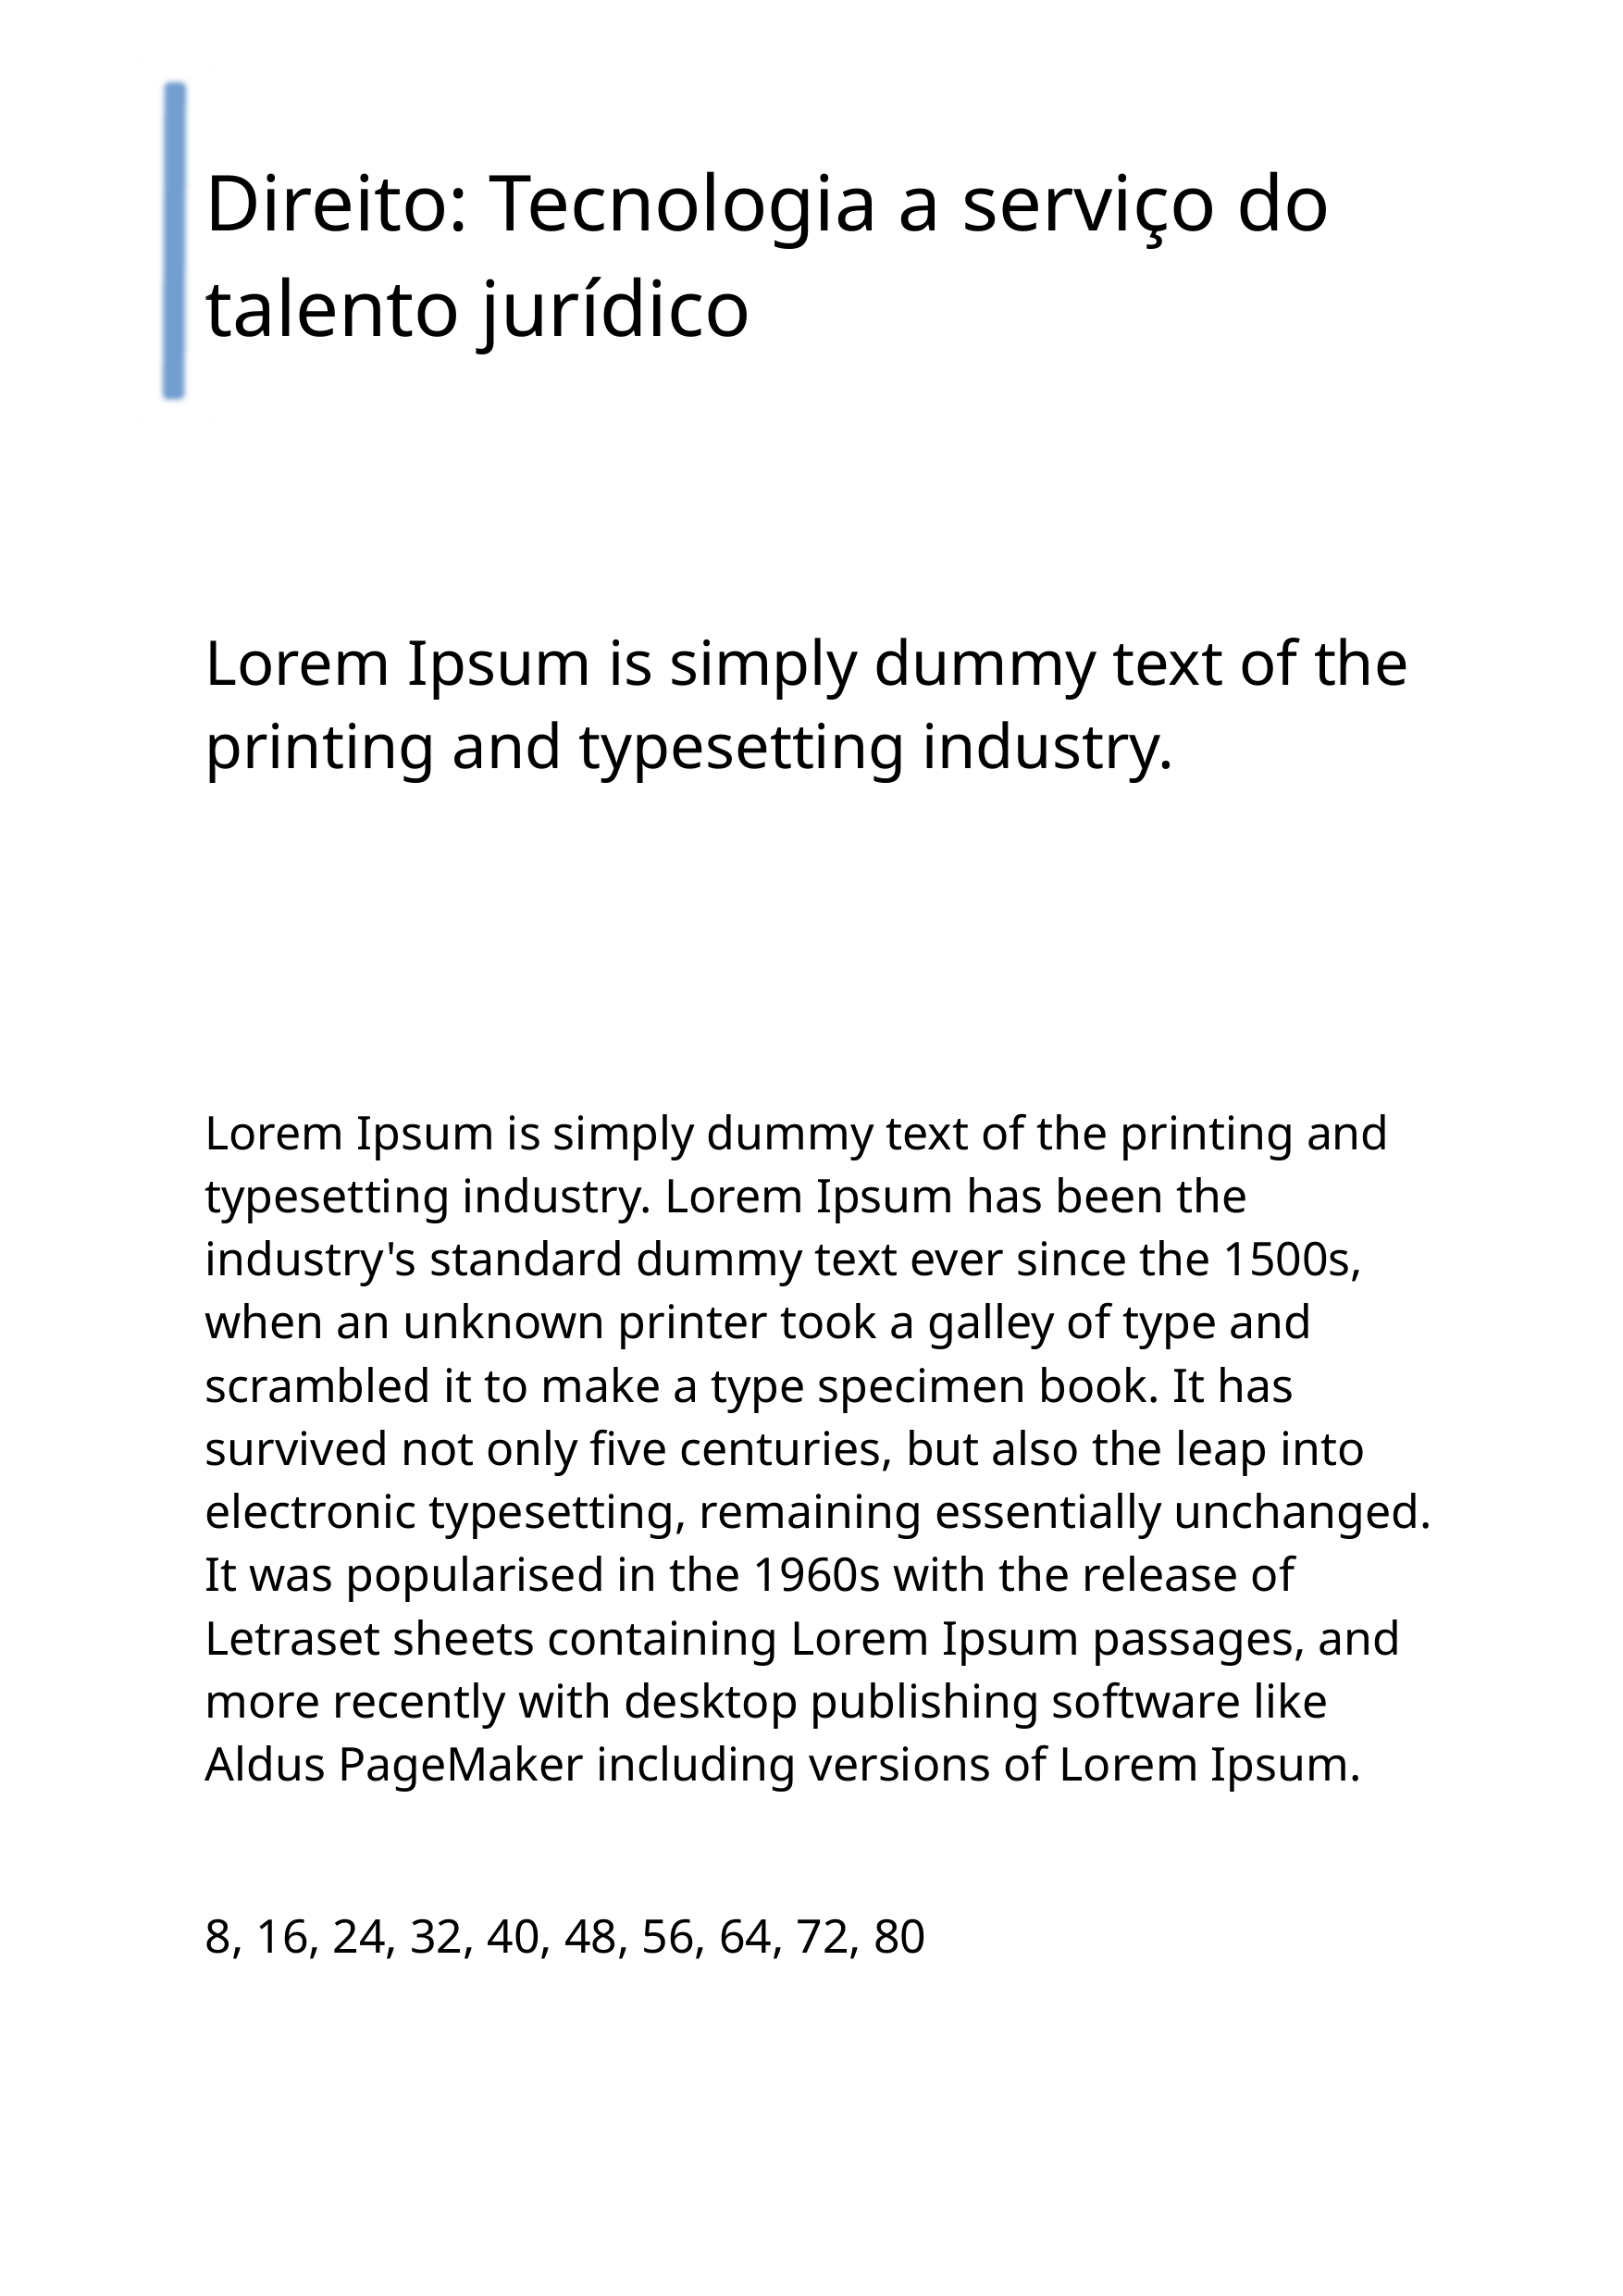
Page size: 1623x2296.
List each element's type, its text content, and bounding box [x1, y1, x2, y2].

text_box Lorem Ipsum is simply dummy text of the printing and typesetting industry. [191, 612, 1476, 913]
text_box Lorem Ipsum is simply dummy text of the printing and typesetting industry. Lorem Ipsum has been the industry's standard dummy text ever since the 1500s, when an unknown printer took a galley of type and scrambled it to make a type specimen book. It has survived not only five centuries, but also the leap into electronic typesetting, remaining essentially unchanged. It was popularised in the 1960s with the release of Letraset sheets containing Lorem Ipsum passages, and more recently with desktop publishing software like Aldus PageMaker including versions of Lorem Ipsum. 8, 16, 24, 32, 40, 48, 56, 64, 72, 80 [191, 1093, 1476, 2023]
text_box Direito: Tecnologia a serviço do talento jurídico [191, 142, 1476, 526]
text_box [167, 86, 182, 396]
